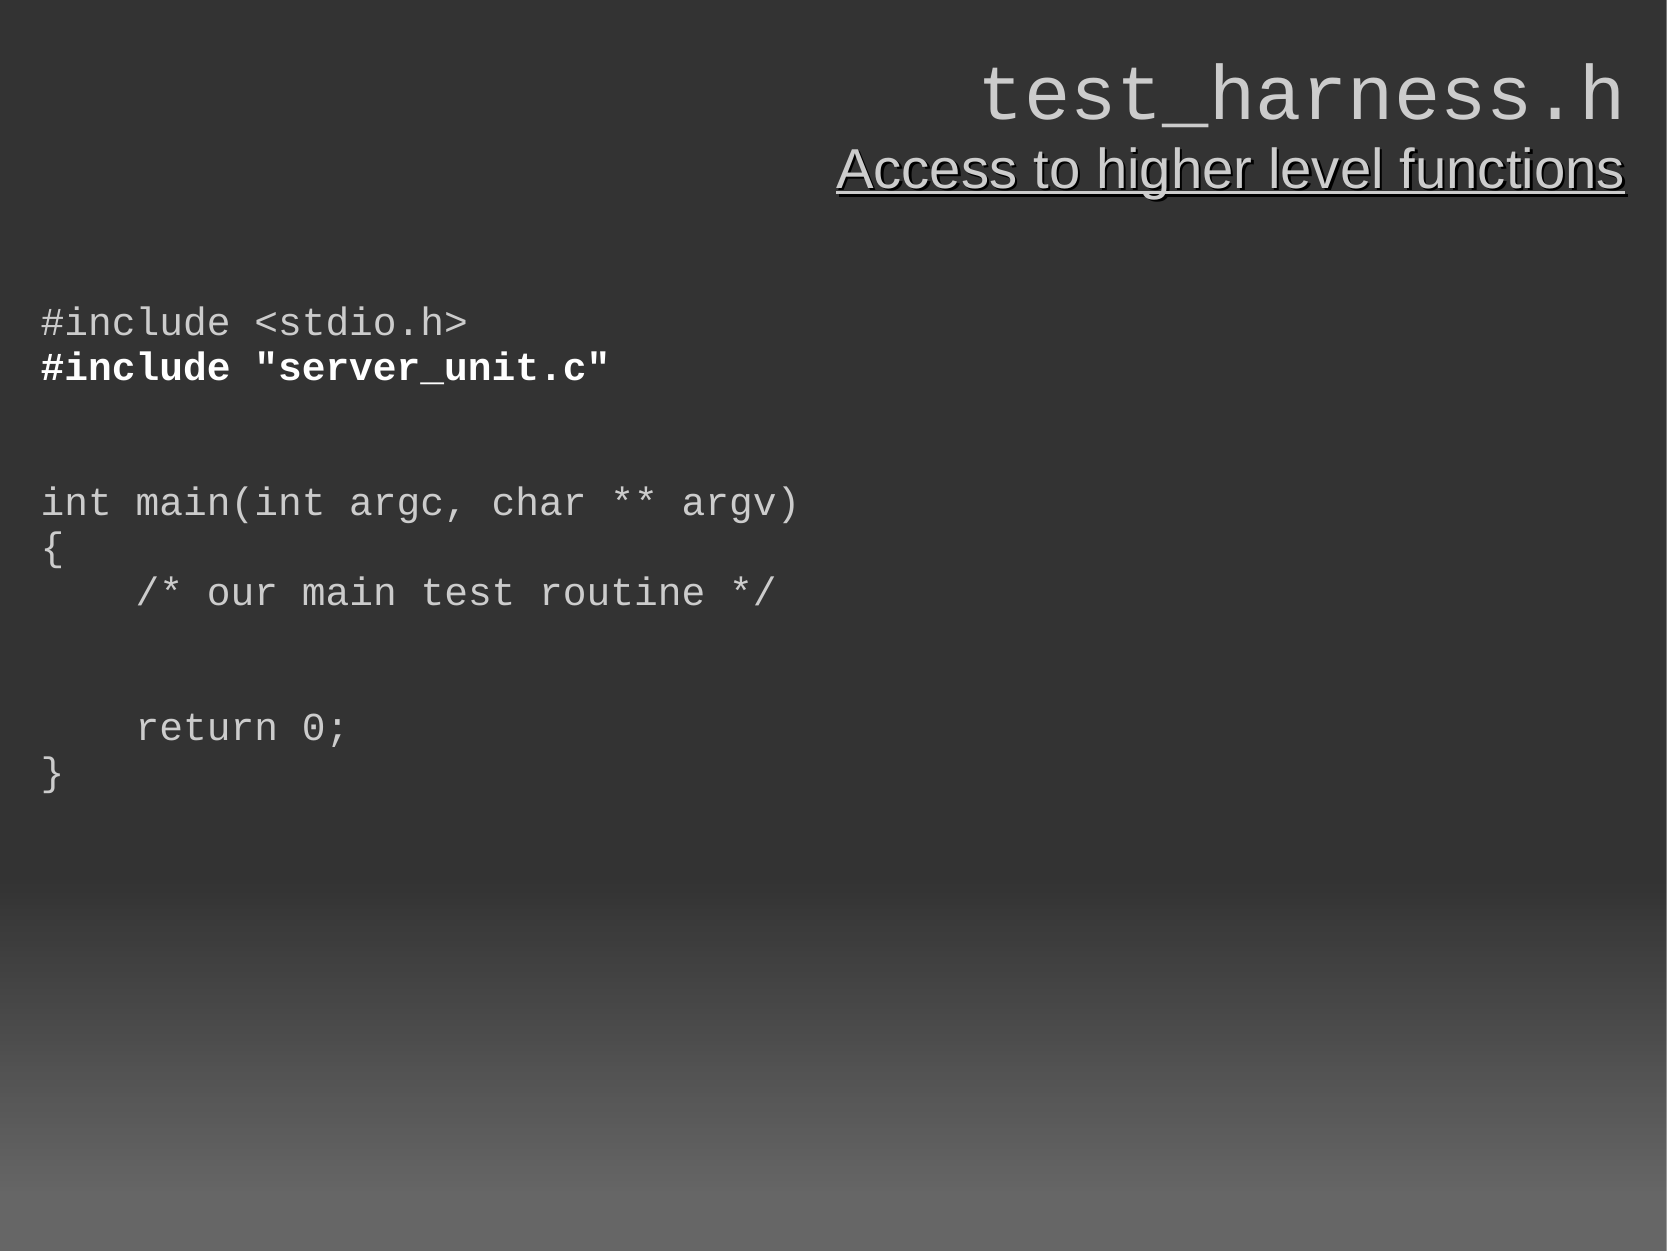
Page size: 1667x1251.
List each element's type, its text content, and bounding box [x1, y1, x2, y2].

title test_harness.h Access to higher level functions [39, 49, 1626, 233]
list #include <stdio.h> #include "server_unit.c" int main(int argc, char ** argv) { /* our main test routine */ return 0; } [40, 300, 1627, 1201]
picture [0, 0, 1667, 1251]
